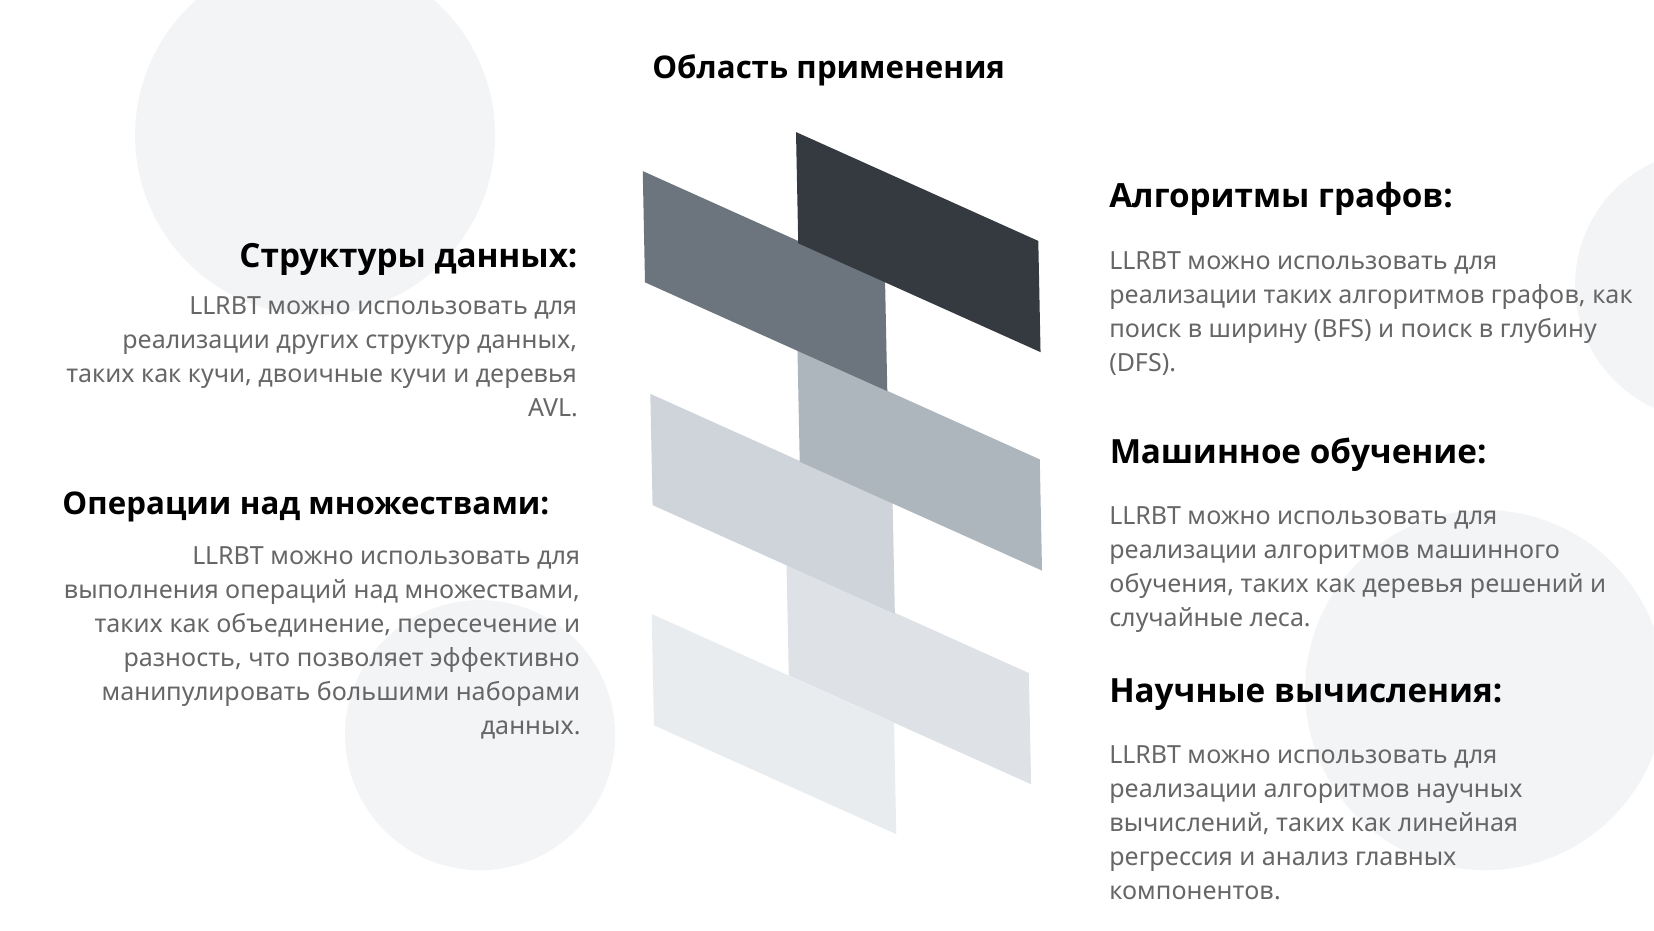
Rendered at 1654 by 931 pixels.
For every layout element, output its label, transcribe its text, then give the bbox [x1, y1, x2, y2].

text_box LLRBT можно использовать для реализации алгоритмов научных вычислений, таких как линейная регрессия и анализ главных компонентов. [1094, 729, 1650, 891]
text_box LLRBT можно использовать для реализации других структур данных, таких как кучи, двоичные кучи и деревья AVL. [37, 280, 593, 413]
text_box LLRBT можно использовать для выполнения операций над множествами, таких как объединение, пересечение и разность, что позволяет эффективно манипулировать большими наборами данных. [40, 530, 596, 751]
text_box Машинное обучение: [1095, 420, 1538, 513]
text_box Научные вычисления: [1094, 659, 1613, 762]
text_box LLRBT можно использовать для реализации таких алгоритмов графов, как поиск в ширину (BFS) и поиск в глубину (DFS). [1094, 235, 1650, 368]
text_box Область применения [637, 37, 1051, 151]
text_box Алгоритмы графов: [1094, 165, 1613, 267]
text_box Структуры данных: [112, 225, 593, 317]
text_box LLRBT можно использовать для реализации алгоритмов машинного обучения, таких как деревья решений и случайные леса. [1094, 490, 1650, 623]
text_box Операции над множествами: [0, 473, 574, 526]
